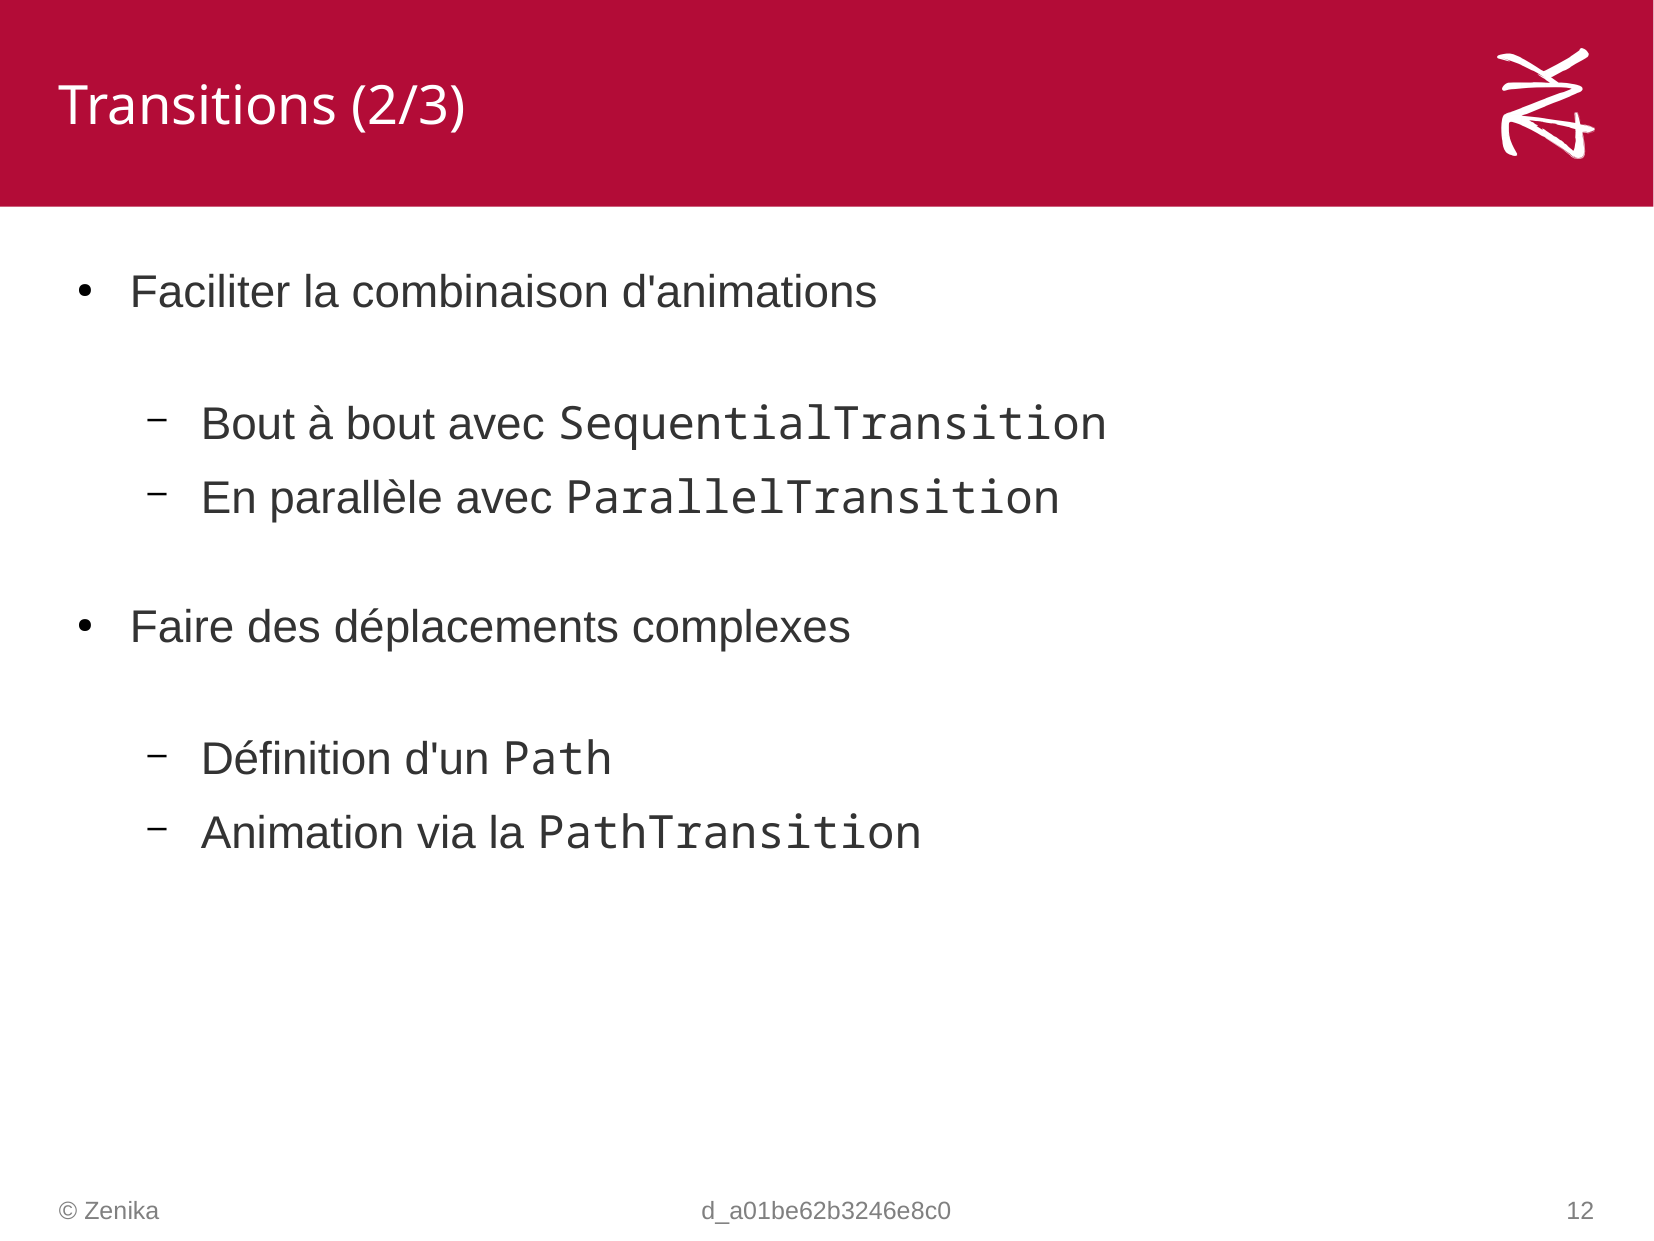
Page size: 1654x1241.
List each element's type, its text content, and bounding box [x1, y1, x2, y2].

title Transitions (2/3) [59, 29, 1595, 178]
list Faciliter la combinaison d'animations Bout à bout avec SequentialTransition En parallèle avec ParallelTransition Faire des déplacements complexes Définition d'un Path Animation via la PathTransition [59, 265, 1595, 1182]
